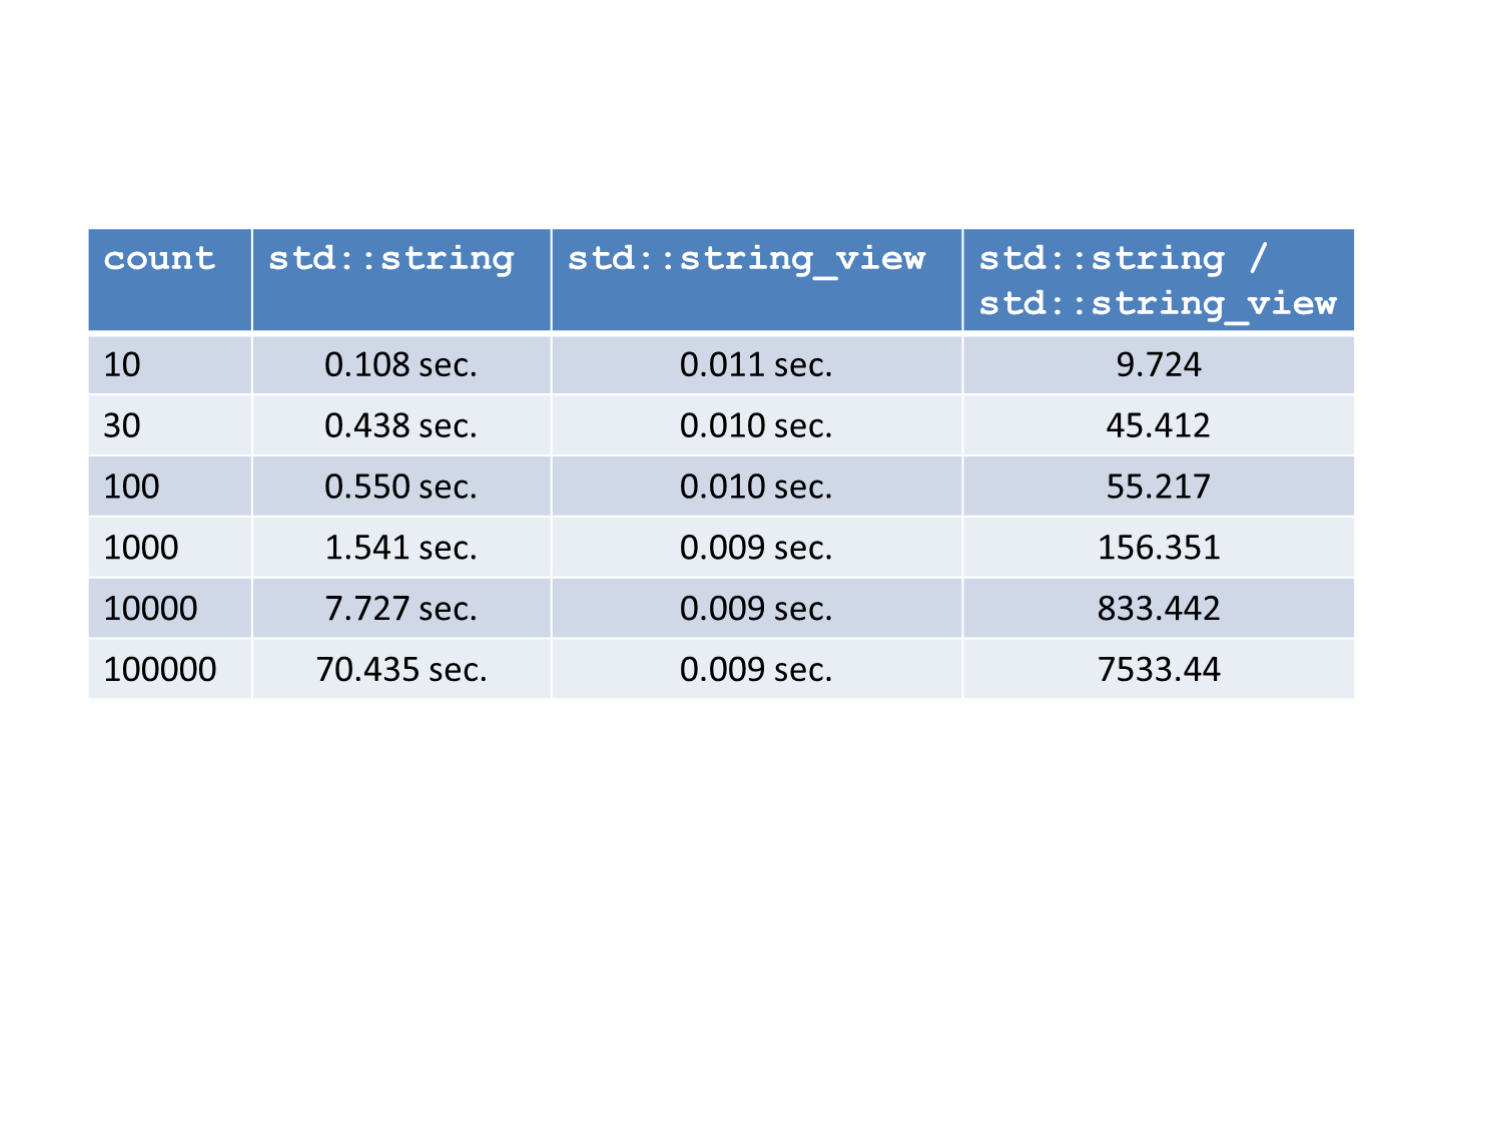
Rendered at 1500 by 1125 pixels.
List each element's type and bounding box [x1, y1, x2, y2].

picture [87, 223, 1356, 714]
